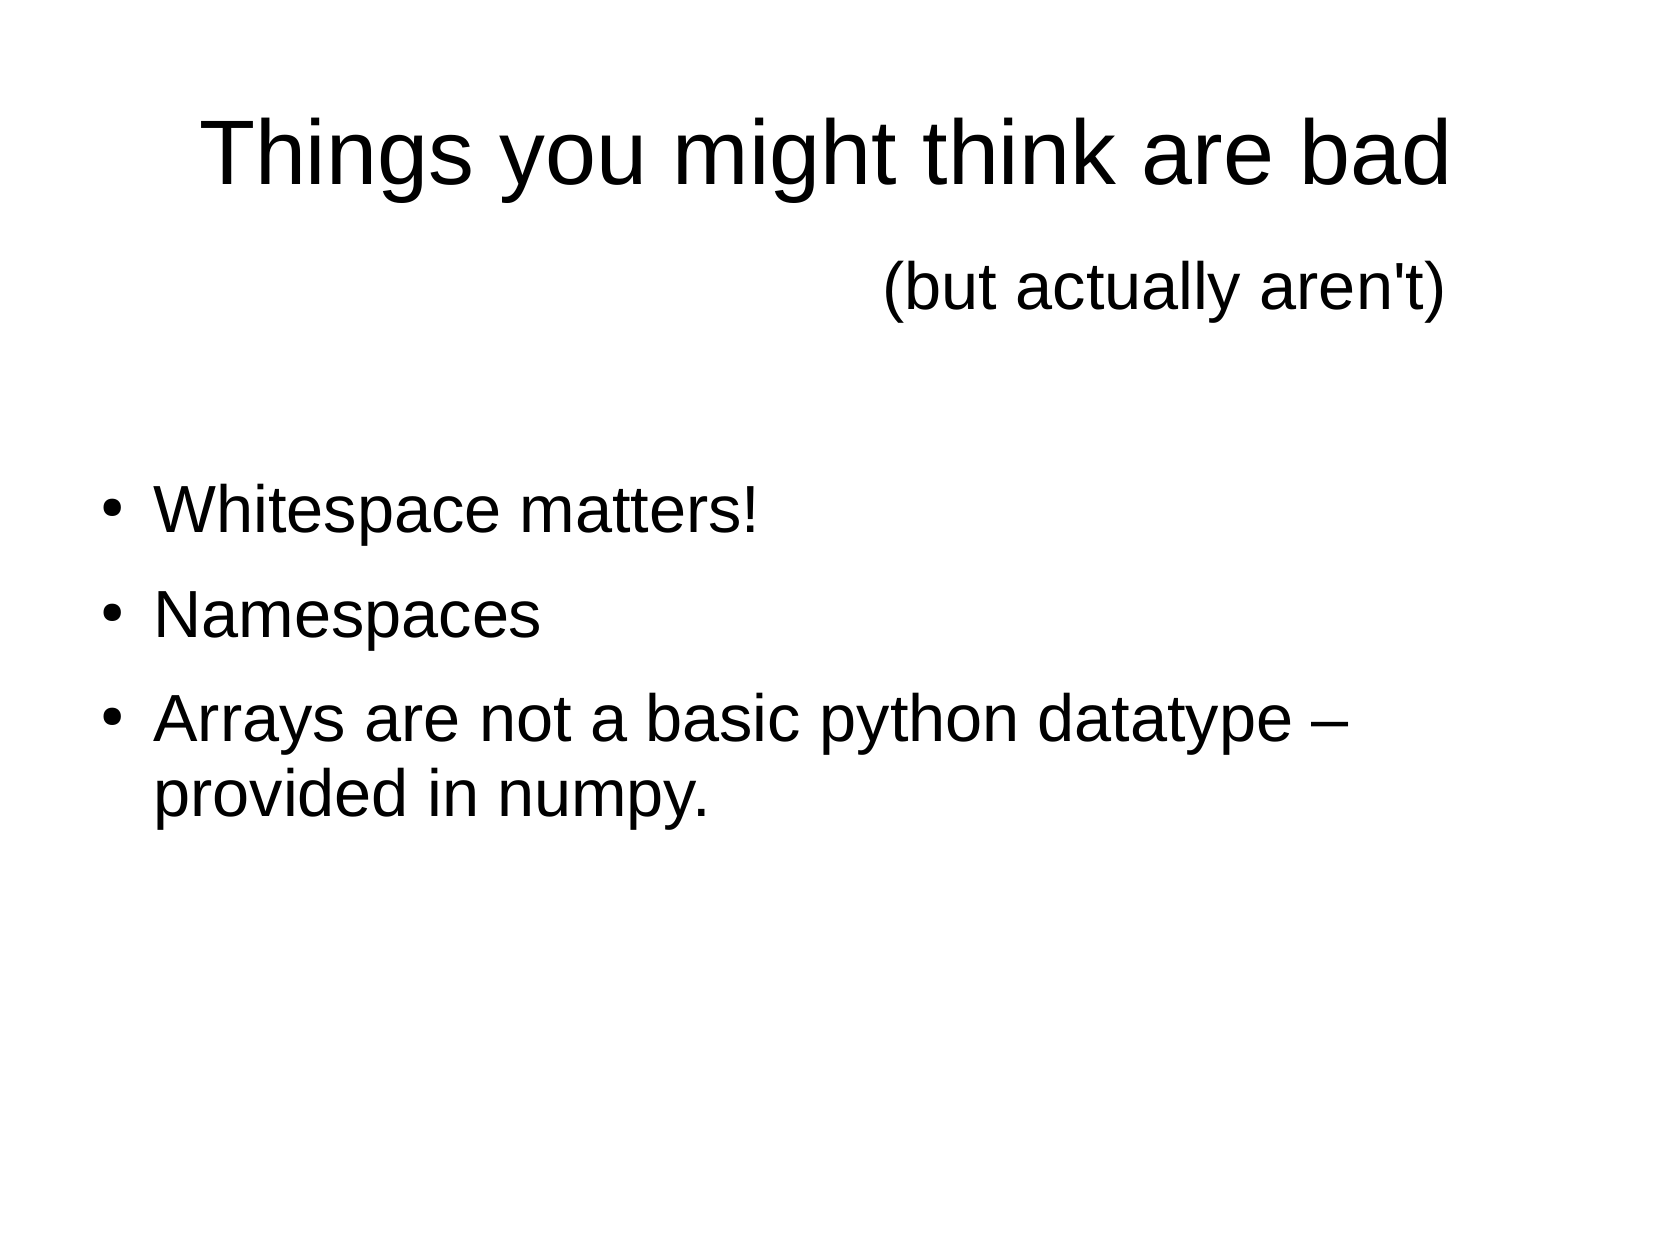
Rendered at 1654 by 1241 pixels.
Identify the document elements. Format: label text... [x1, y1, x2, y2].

list Whitespace matters! Namespaces Arrays are not a basic python datatype – provided in numpy. [82, 472, 1571, 1109]
title Things you might think are bad [82, 56, 1571, 250]
title (but actually aren't) [60, 190, 1447, 384]
